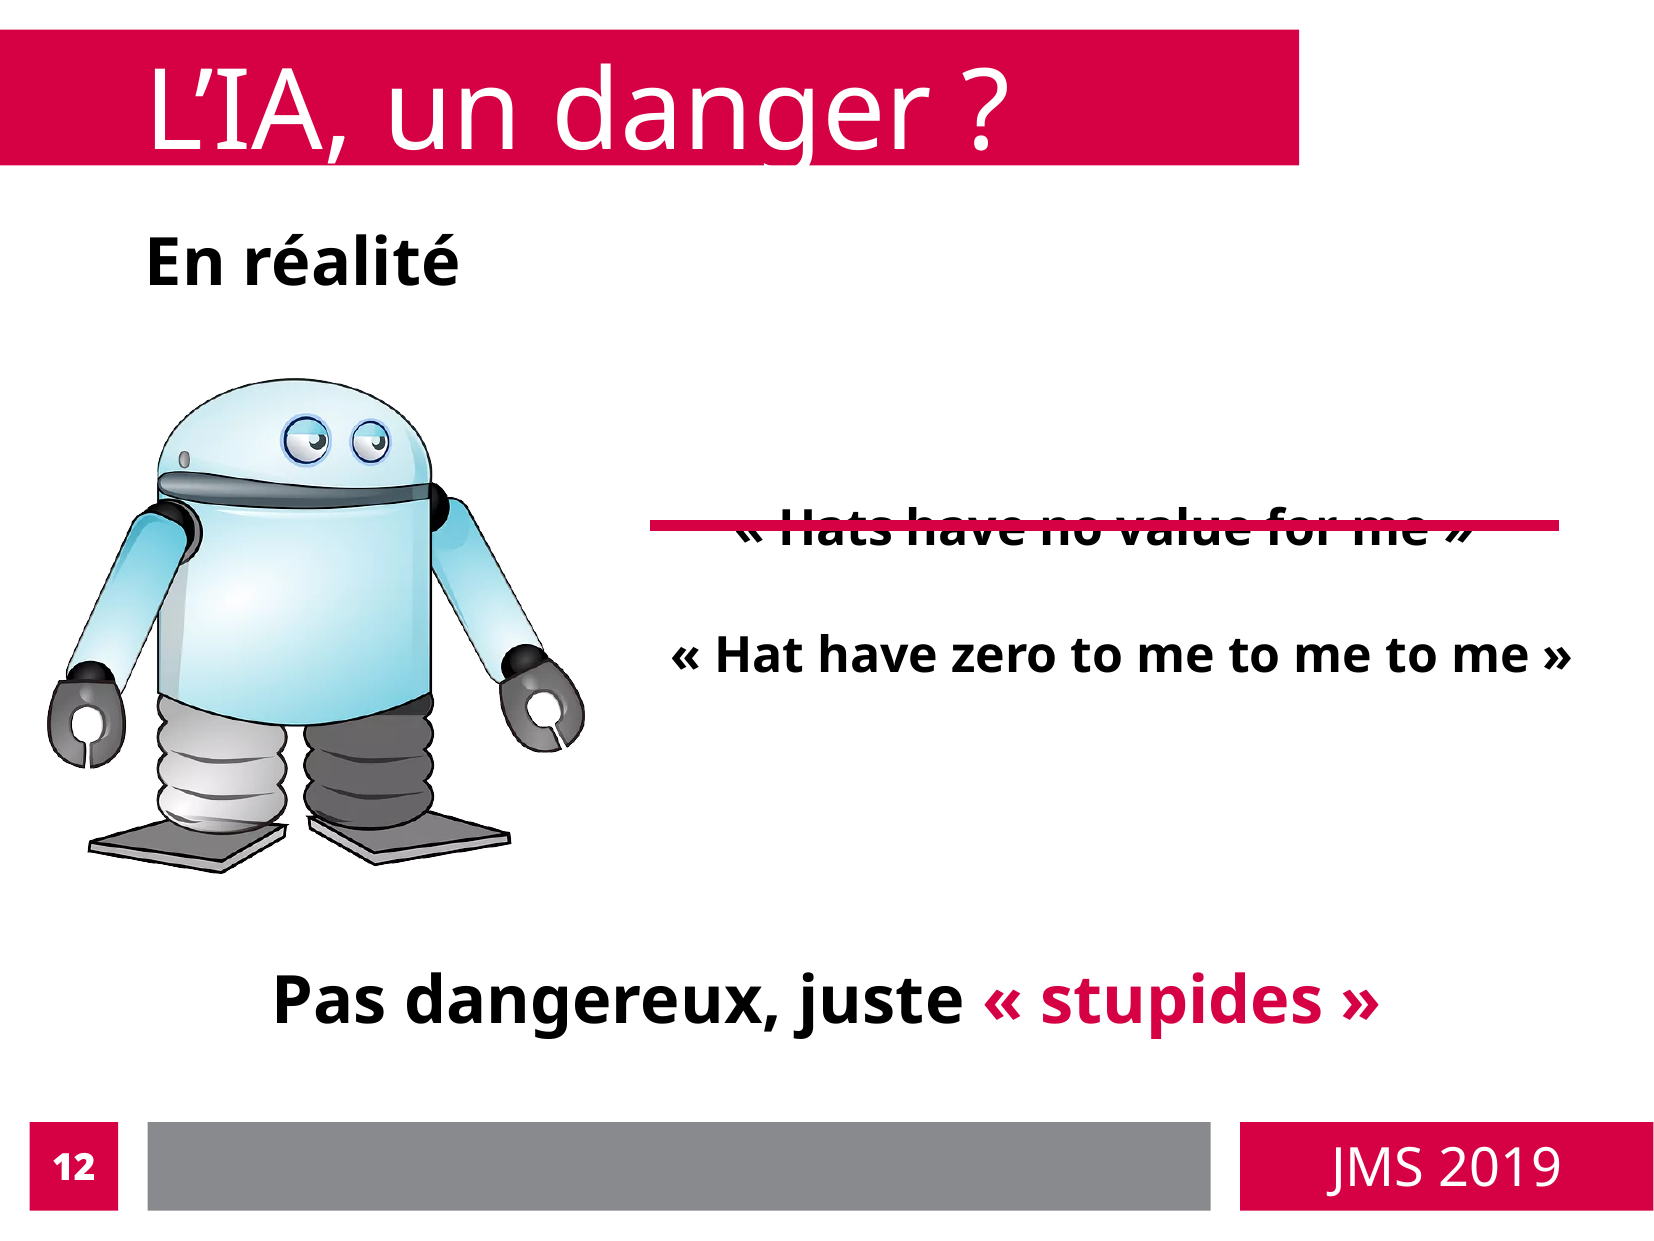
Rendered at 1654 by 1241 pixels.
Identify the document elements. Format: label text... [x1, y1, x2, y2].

text_box Pas dangereux, juste « stupides » [135, 913, 1518, 1083]
text_box « Hat have zero to me to me to me » [590, 587, 1654, 720]
text_box En réalité [0, 58, 795, 461]
picture [47, 461, 585, 875]
text_box « Hats have no value for me » [649, 489, 1560, 563]
title L’IA, un danger ? [0, 29, 1229, 178]
